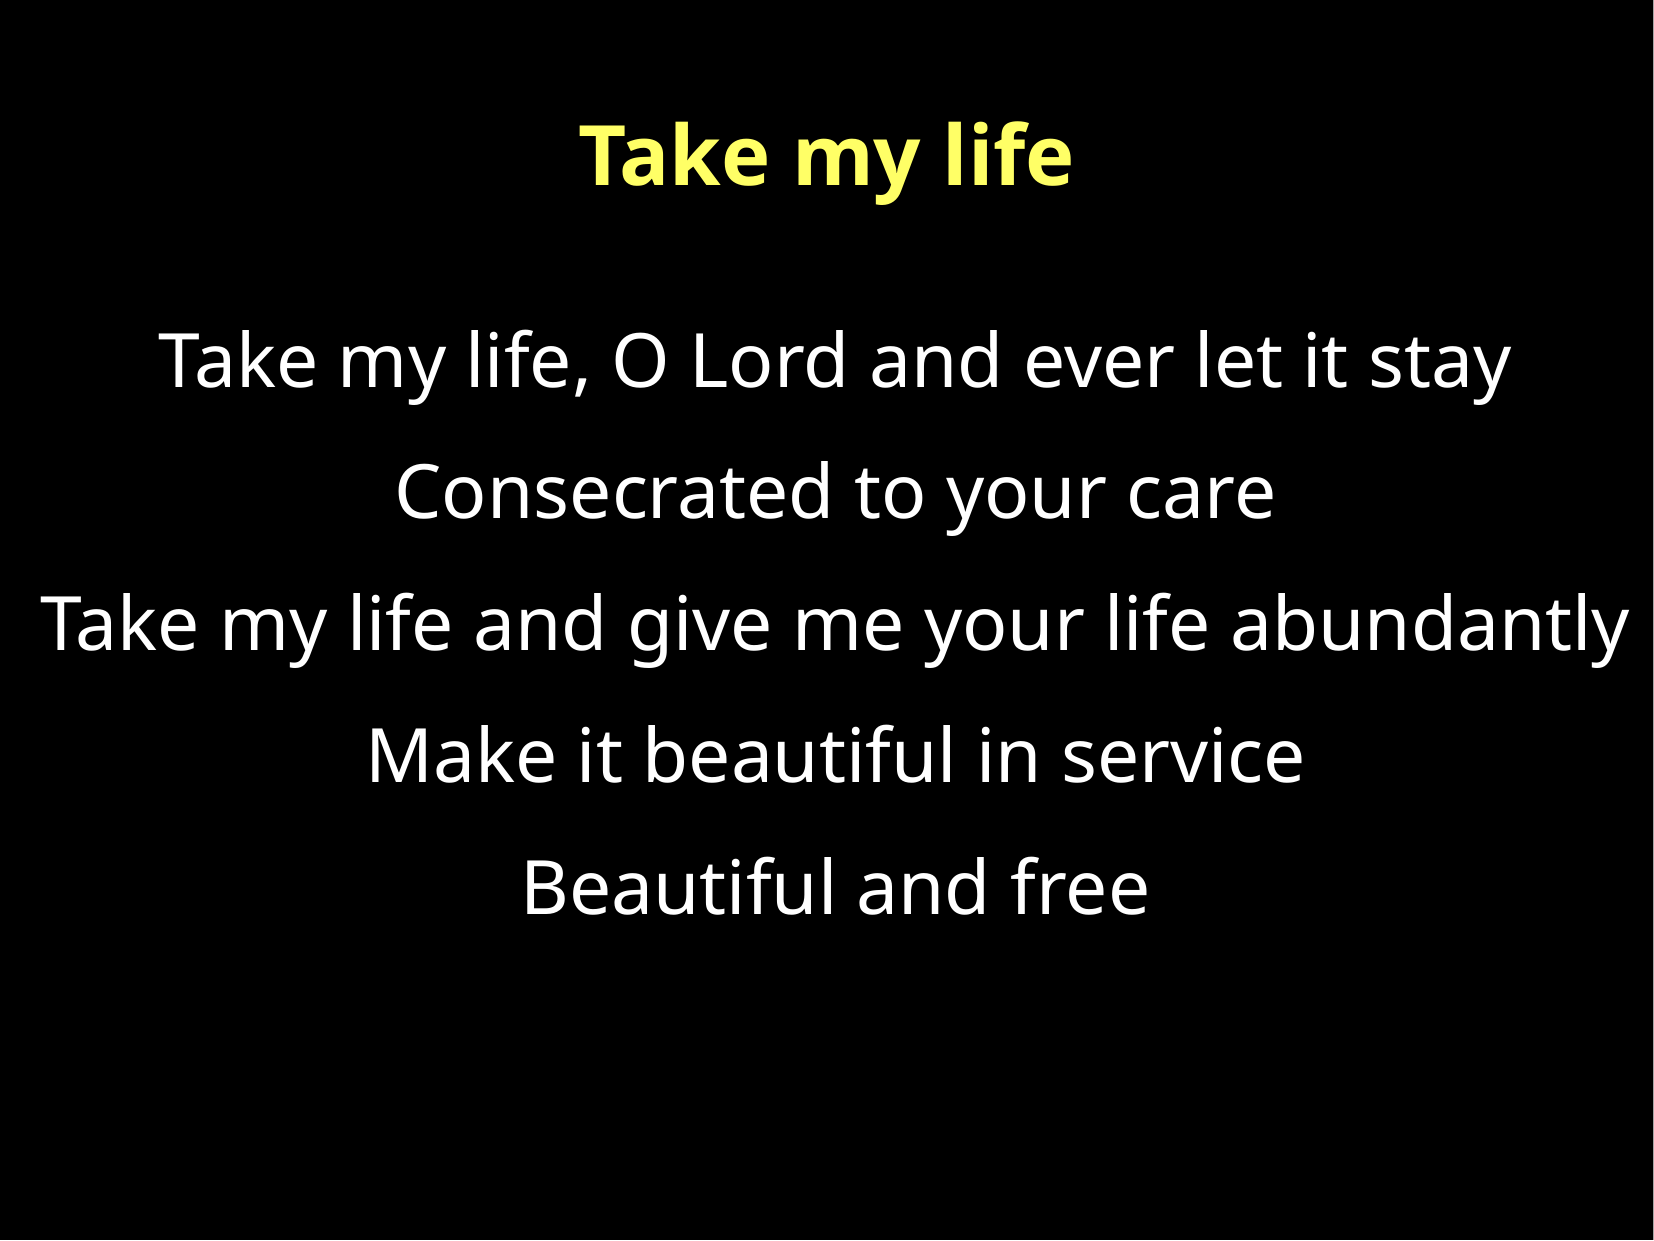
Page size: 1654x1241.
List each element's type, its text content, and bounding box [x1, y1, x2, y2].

title Take my life [0, 49, 1654, 257]
list Take my life, O Lord and ever let it stay Consecrated to your care Take my life and give me your life abundantly Make it beautiful in service Beautiful and free [0, 307, 1654, 1229]
